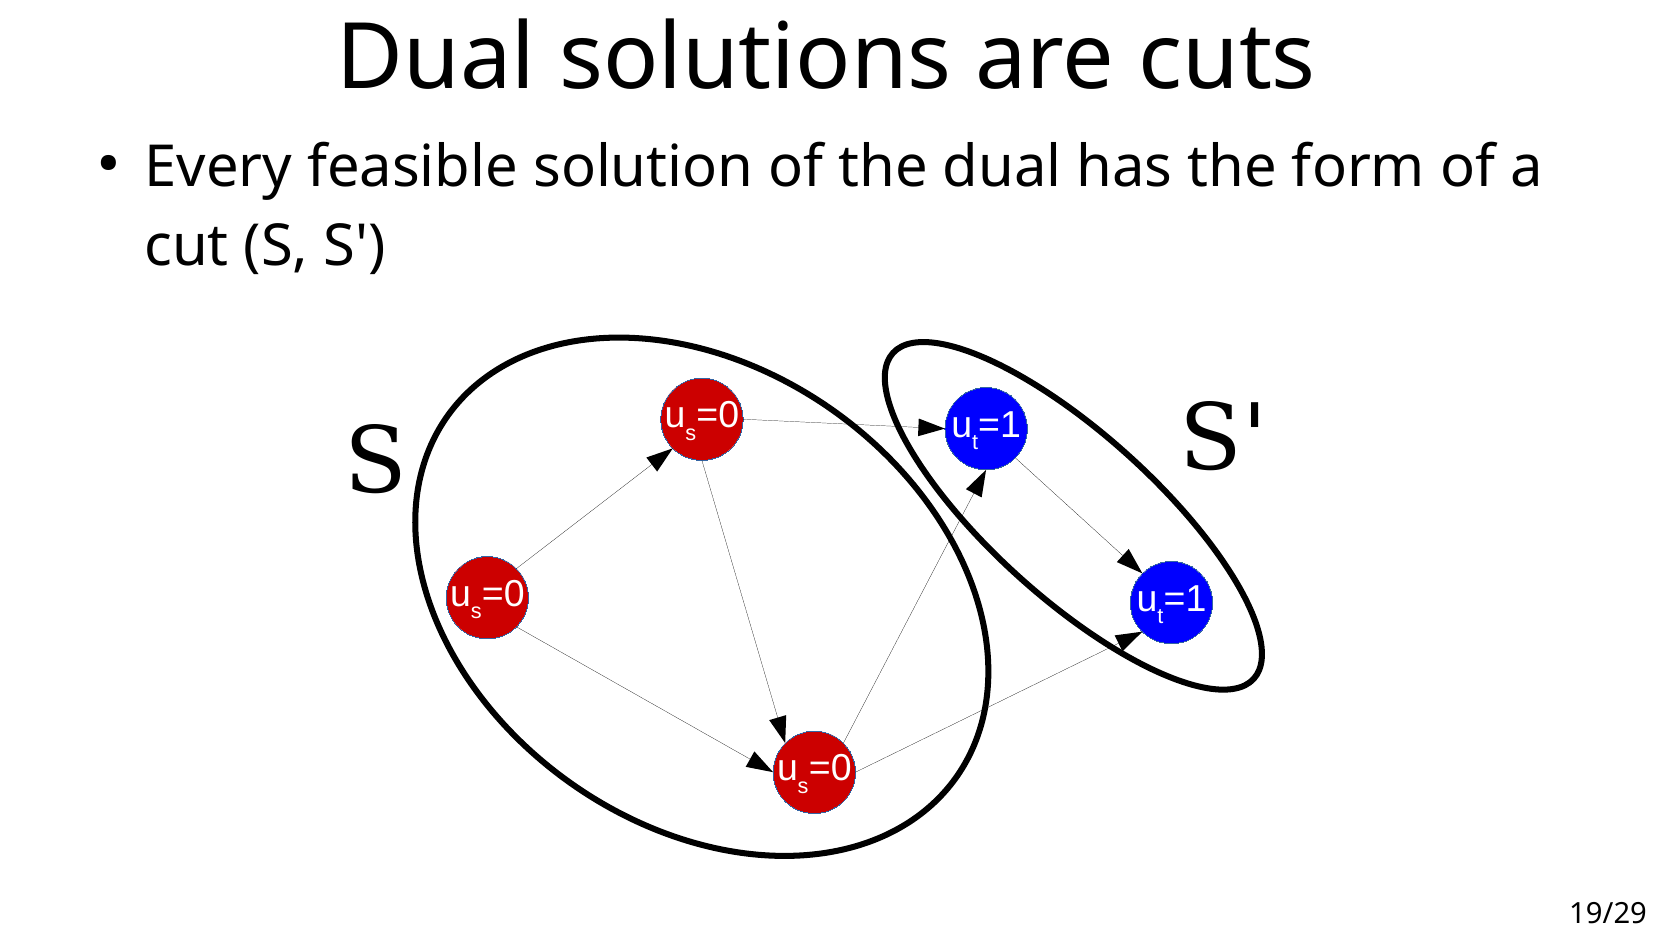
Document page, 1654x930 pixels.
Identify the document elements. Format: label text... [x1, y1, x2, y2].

text_box ut=1 [944, 387, 1028, 470]
title Dual solutions are cuts [82, 2, 1571, 105]
text_box S' [1165, 389, 1269, 576]
text_box us=0 [446, 556, 529, 639]
list Every feasible solution of the dual has the form of a cut (S, S') [82, 124, 1571, 285]
text_box us=0 [660, 378, 744, 461]
text_box S [330, 412, 409, 600]
text_box us=0 [773, 731, 856, 814]
text_box ut=1 [1130, 561, 1213, 644]
